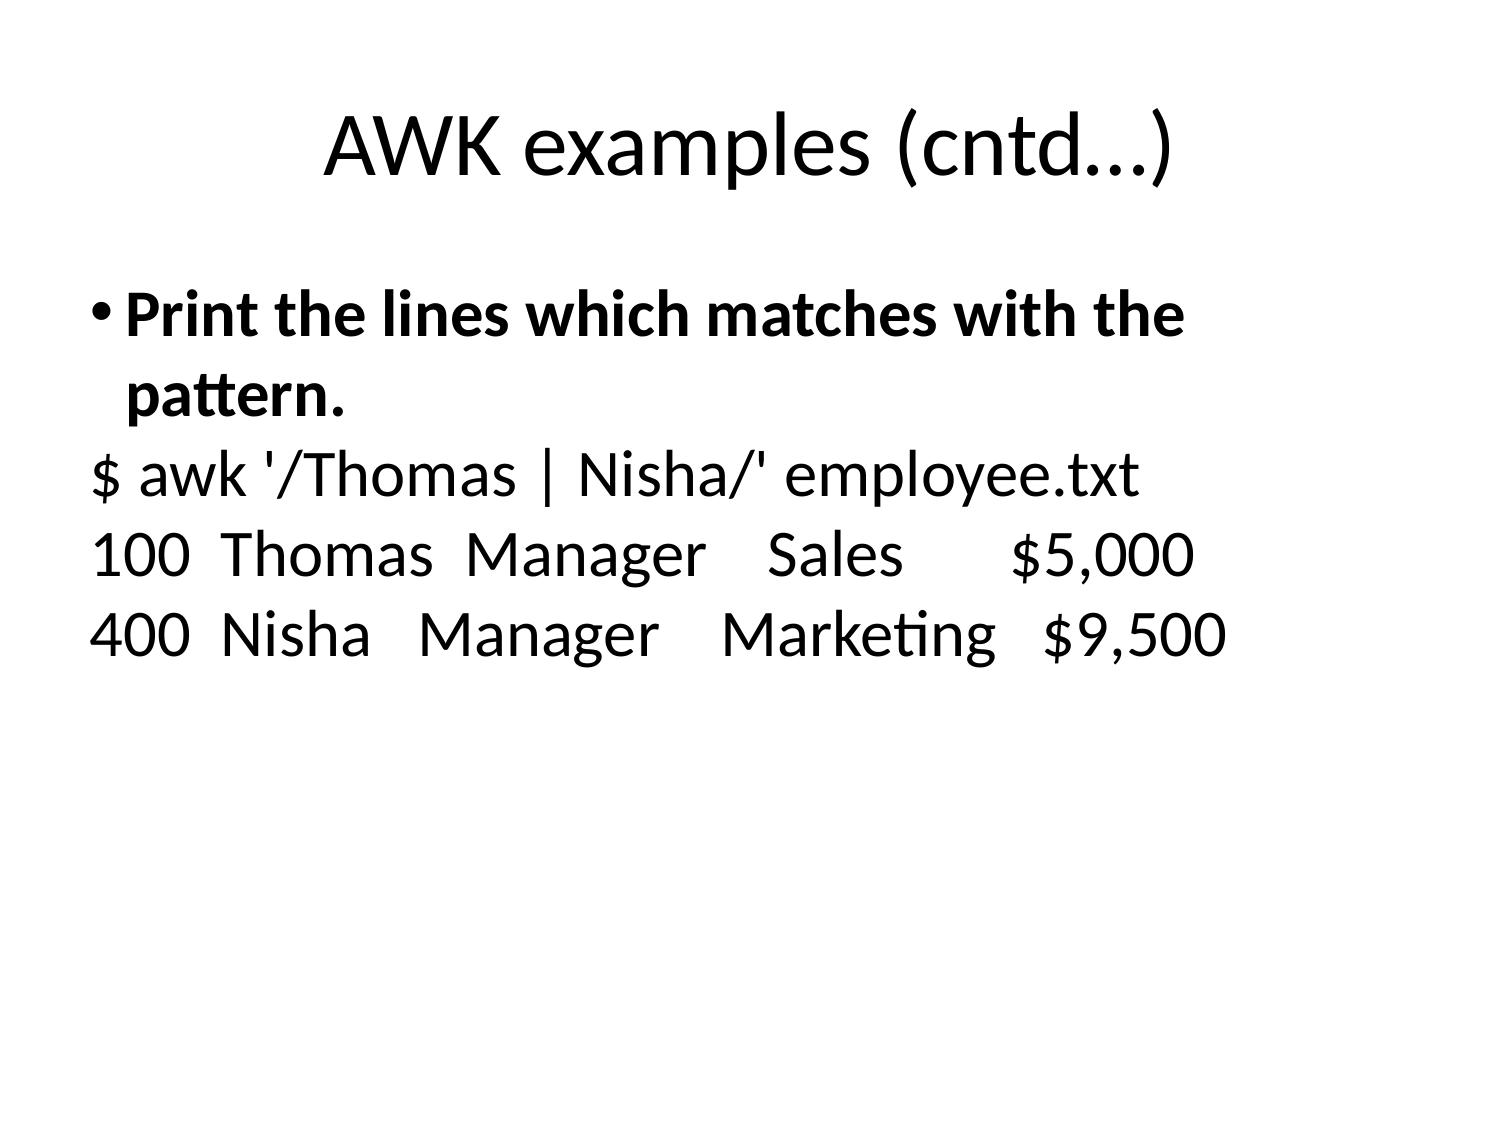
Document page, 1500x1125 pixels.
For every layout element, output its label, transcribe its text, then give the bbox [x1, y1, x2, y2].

text_box AWK examples (cntd…) [75, 45, 1425, 233]
text_box Print the lines which matches with the pattern. $ awk '/Thomas | Nisha/' employee.txt 100 Thomas Manager Sales $5,000 400 Nisha Manager Marketing $9,500 [75, 262, 1425, 1005]
